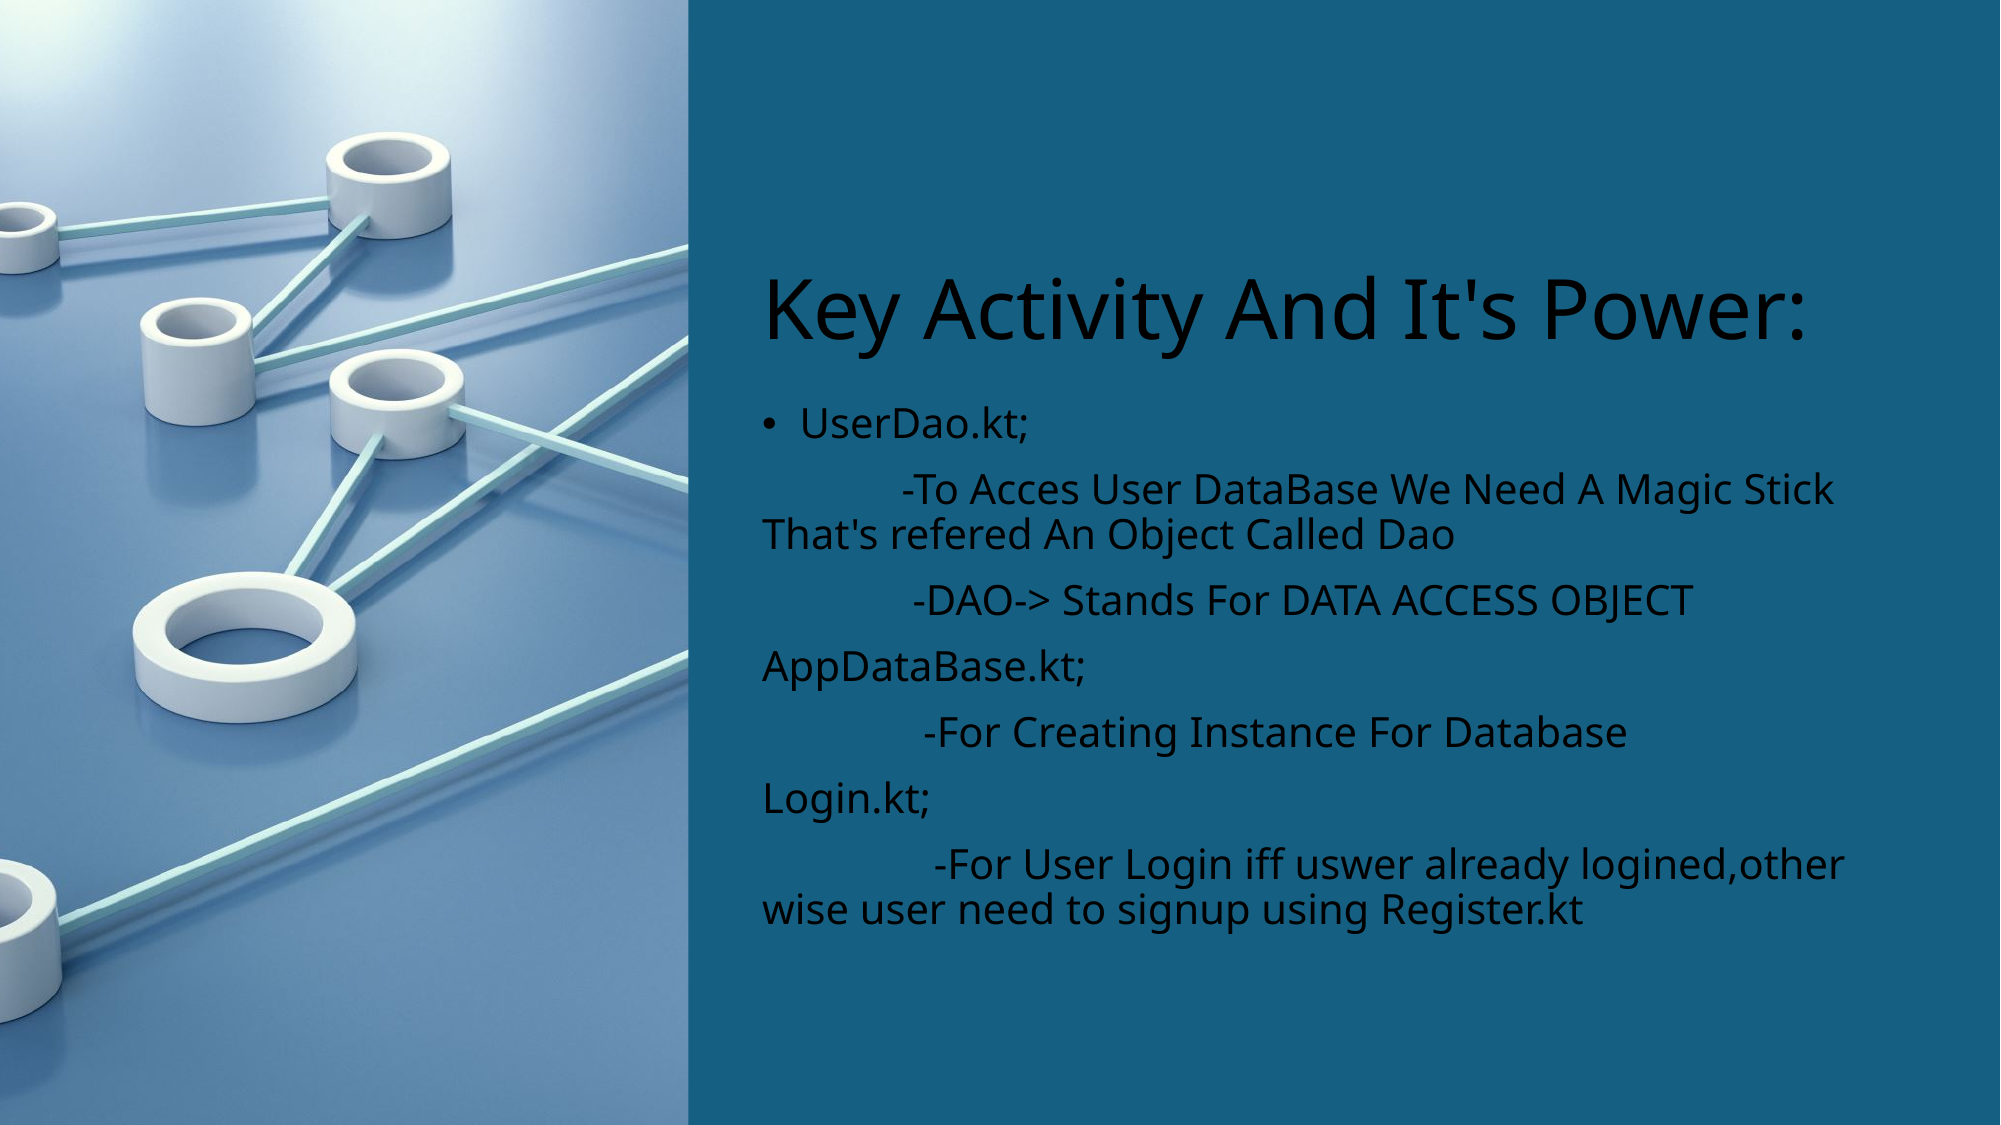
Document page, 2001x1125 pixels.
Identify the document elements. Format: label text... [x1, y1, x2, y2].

text_box [689, 0, 2000, 1125]
title Key Activity And It's Power: [746, 90, 1863, 365]
picture [0, 0, 689, 1125]
list UserDao.kt; -To Acces User DataBase We Need A Magic Stick That's refered An Object Called Dao -DAO-> Stands For DATA ACCESS OBJECT AppDataBase.kt; -For Creating Instance For Database Login.kt; -For User Login iff uswer already logined,other wise user need to signup using Register.kt [746, 395, 1863, 1004]
